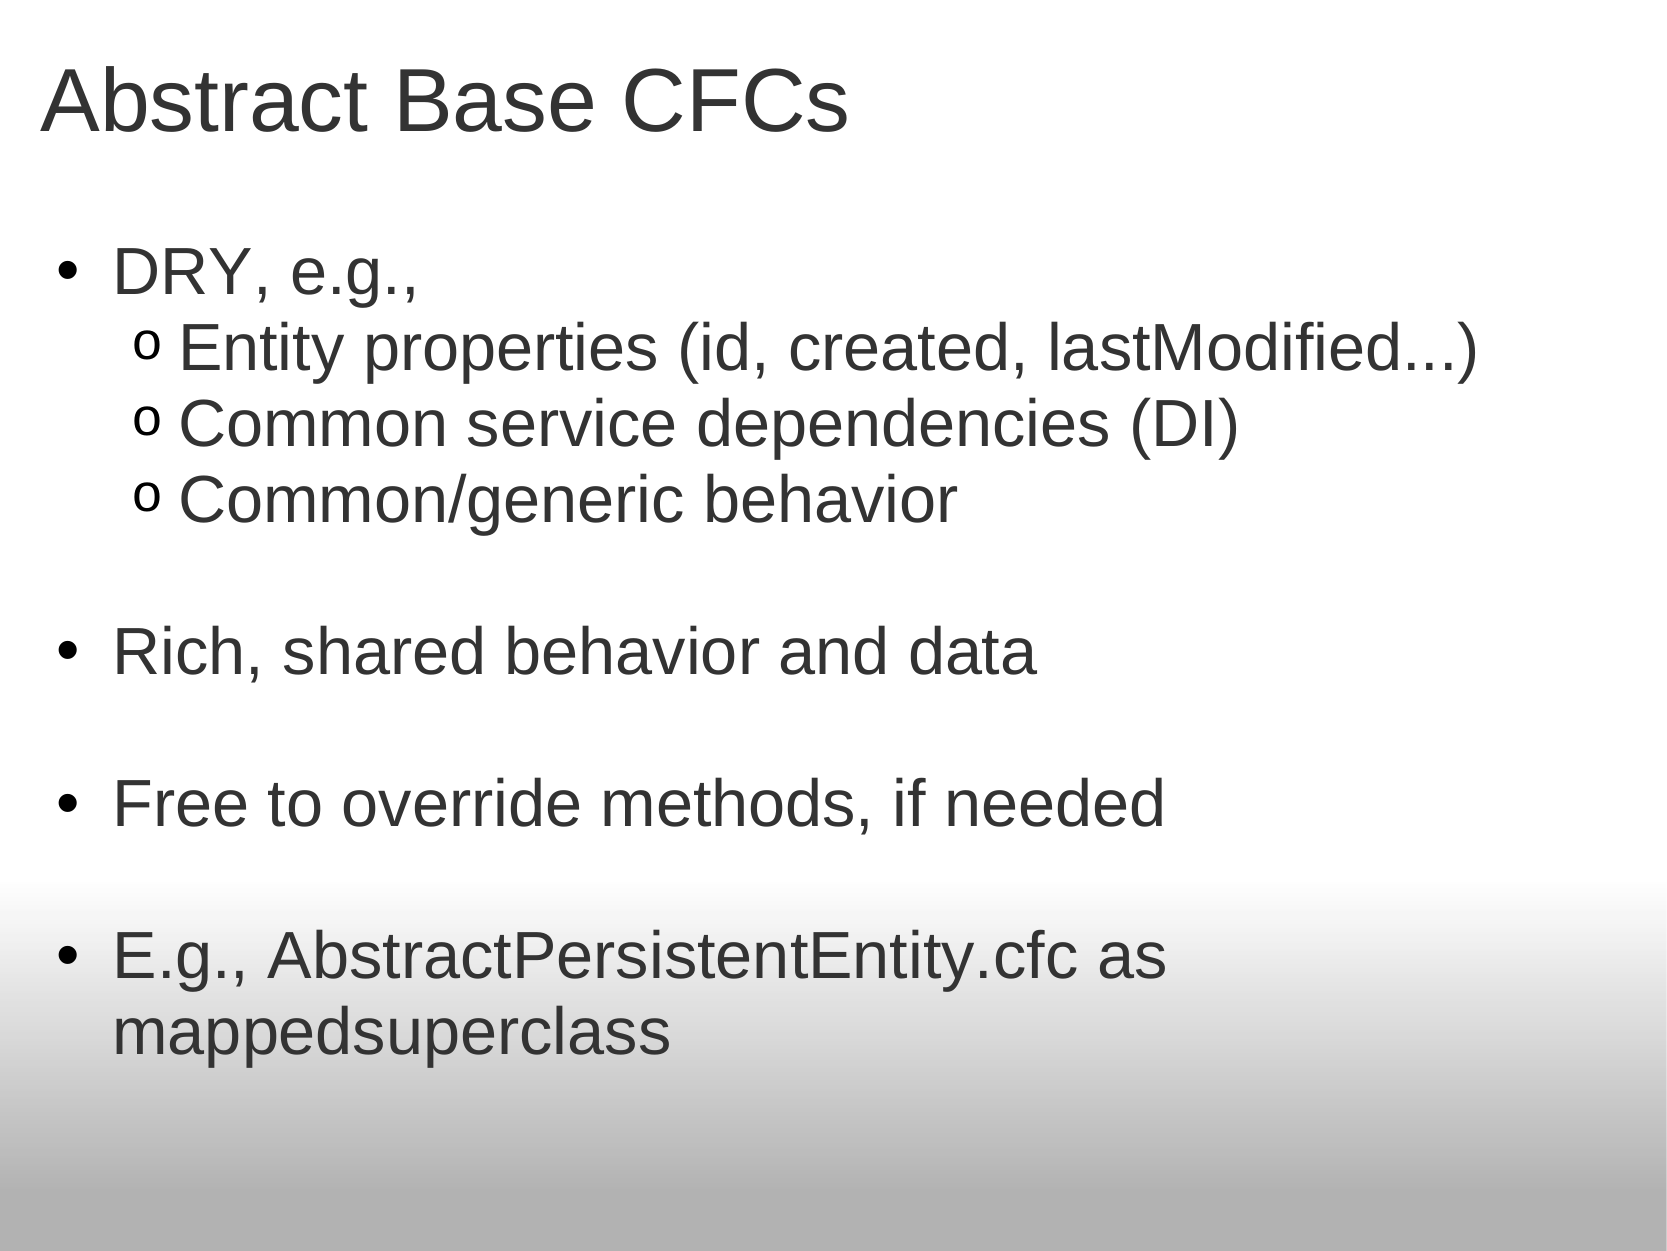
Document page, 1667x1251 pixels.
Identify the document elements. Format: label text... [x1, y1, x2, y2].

picture [0, 0, 1667, 1251]
title Abstract Base CFCs [40, 50, 1627, 201]
list DRY, e.g., Entity properties (id, created, lastModified...) Common service dependencies (DI) Common/generic behavior Rich, shared behavior and data Free to override methods, if needed E.g., AbstractPersistentEntity.cfc as mappedsuperclass [37, 233, 1624, 1197]
